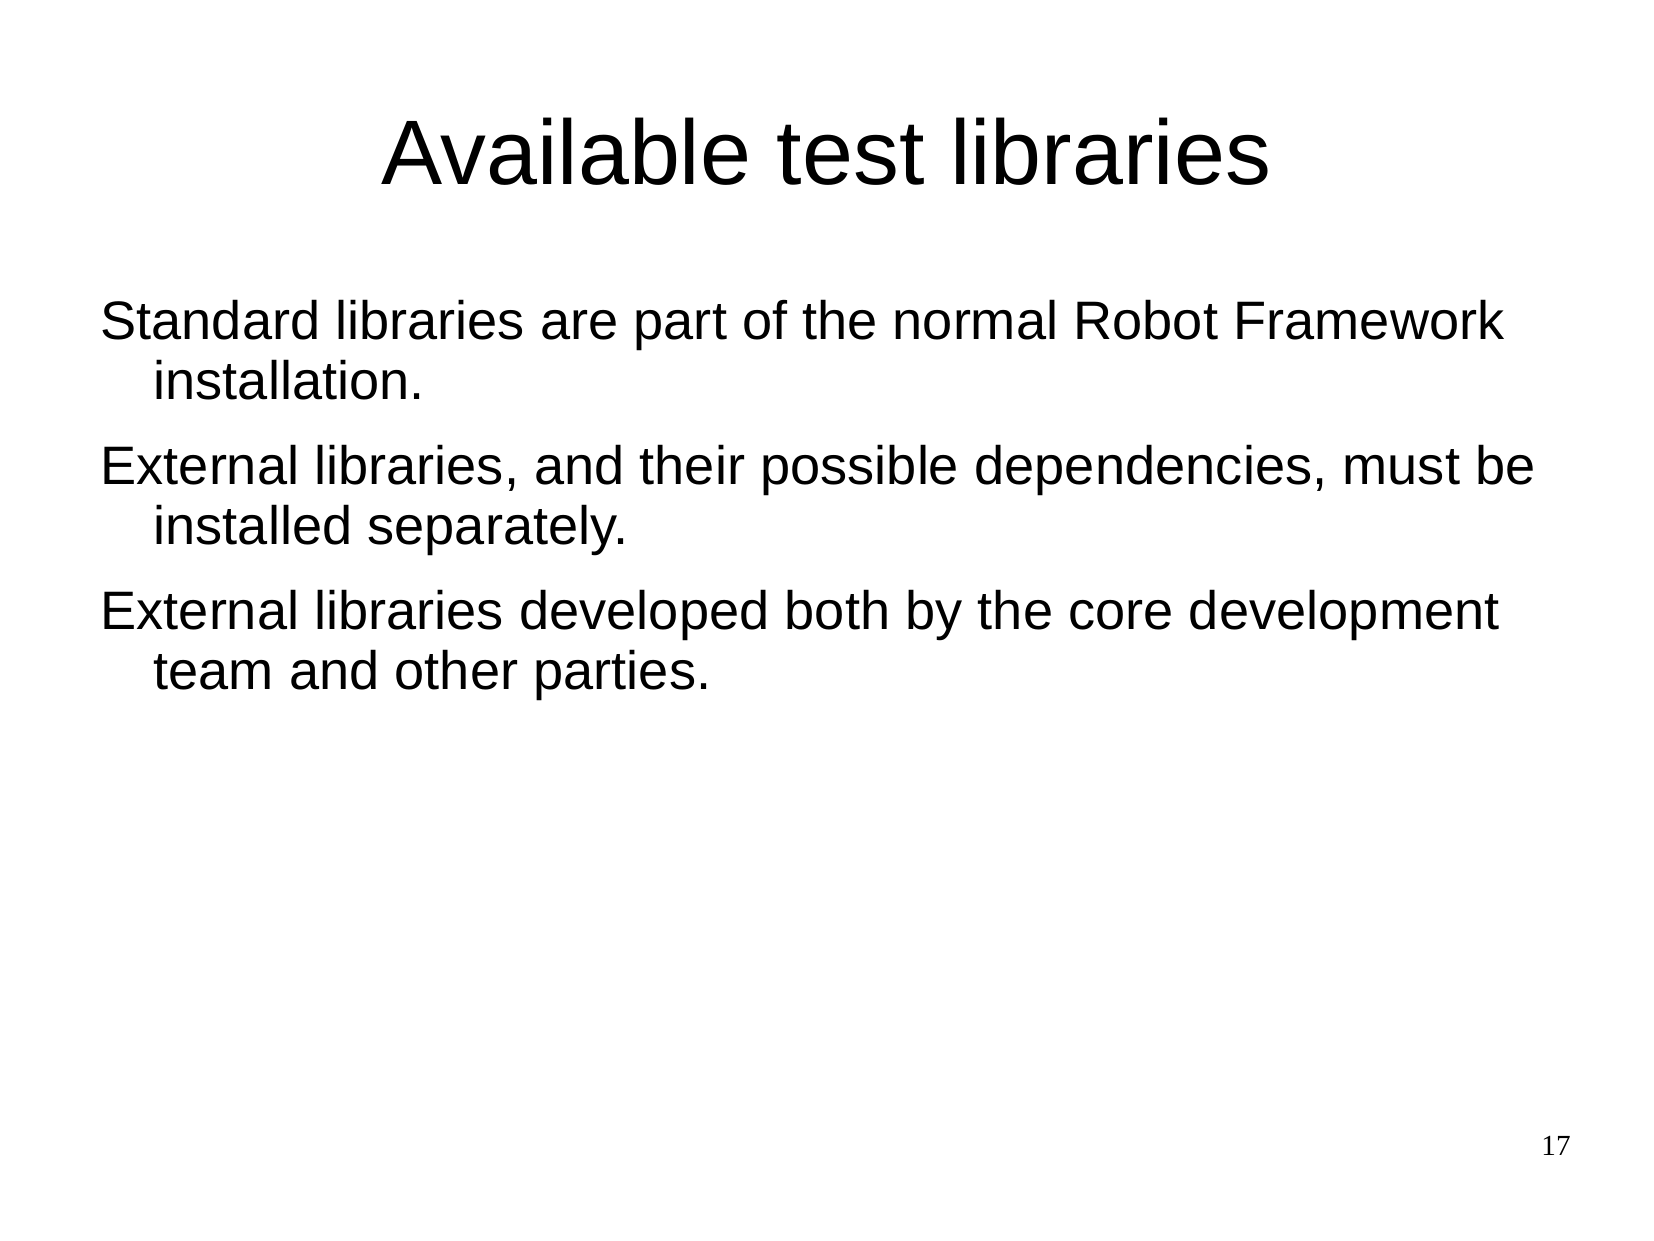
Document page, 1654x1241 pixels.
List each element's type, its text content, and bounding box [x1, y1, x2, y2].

title Available test libraries [82, 56, 1571, 250]
list Standard libraries are part of the normal Robot Framework installation. External libraries, and their possible dependencies, must be installed separately. External libraries developed both by the core development team and other parties. [82, 290, 1571, 1094]
